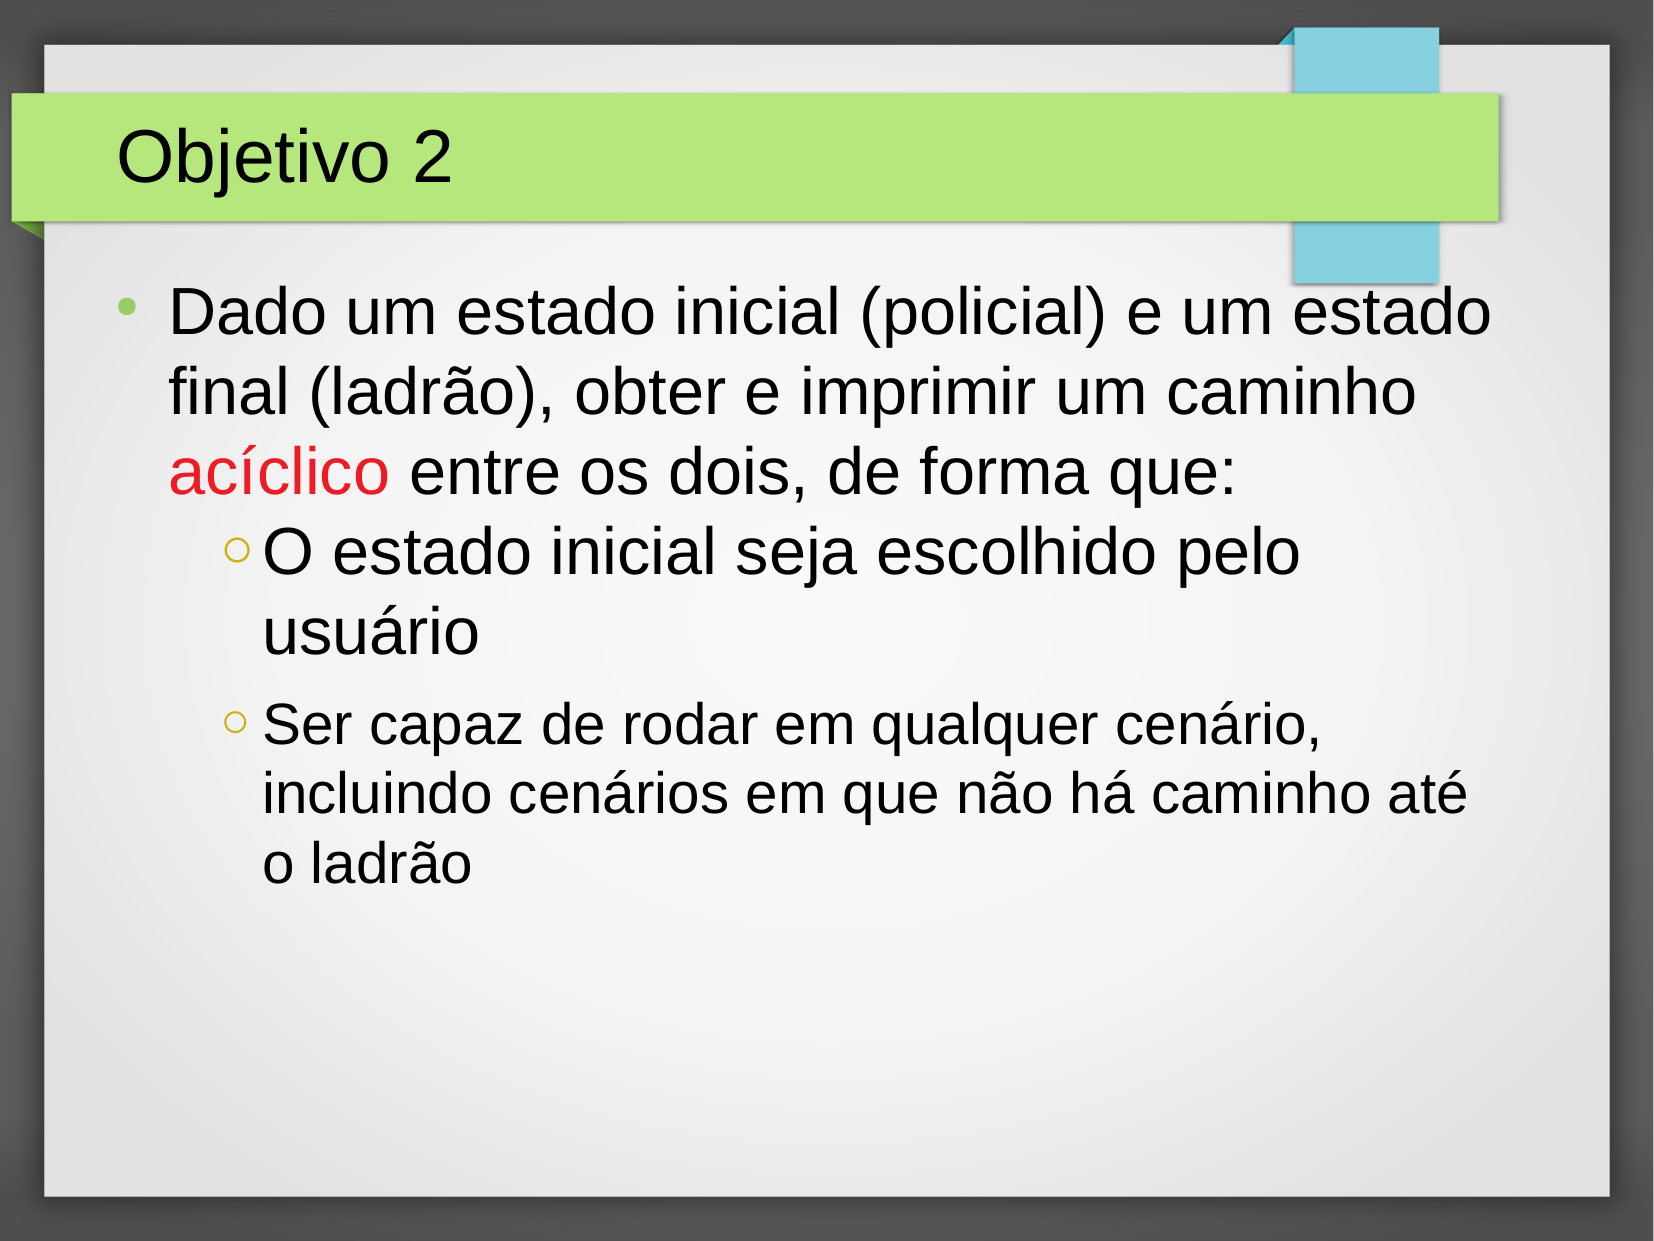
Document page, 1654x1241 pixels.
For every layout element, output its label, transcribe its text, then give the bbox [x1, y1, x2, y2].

picture [0, 0, 1654, 1241]
list Dado um estado inicial (policial) e um estado final (ladrão), obter e imprimir um caminho acíclico entre os dois, de forma que: O estado inicial seja escolhido pelo usuário Ser capaz de rodar em qualquer cenário, incluindo cenários em que não há caminho até o ladrão [82, 260, 1511, 1160]
title Objetivo 2 [82, 49, 1433, 257]
